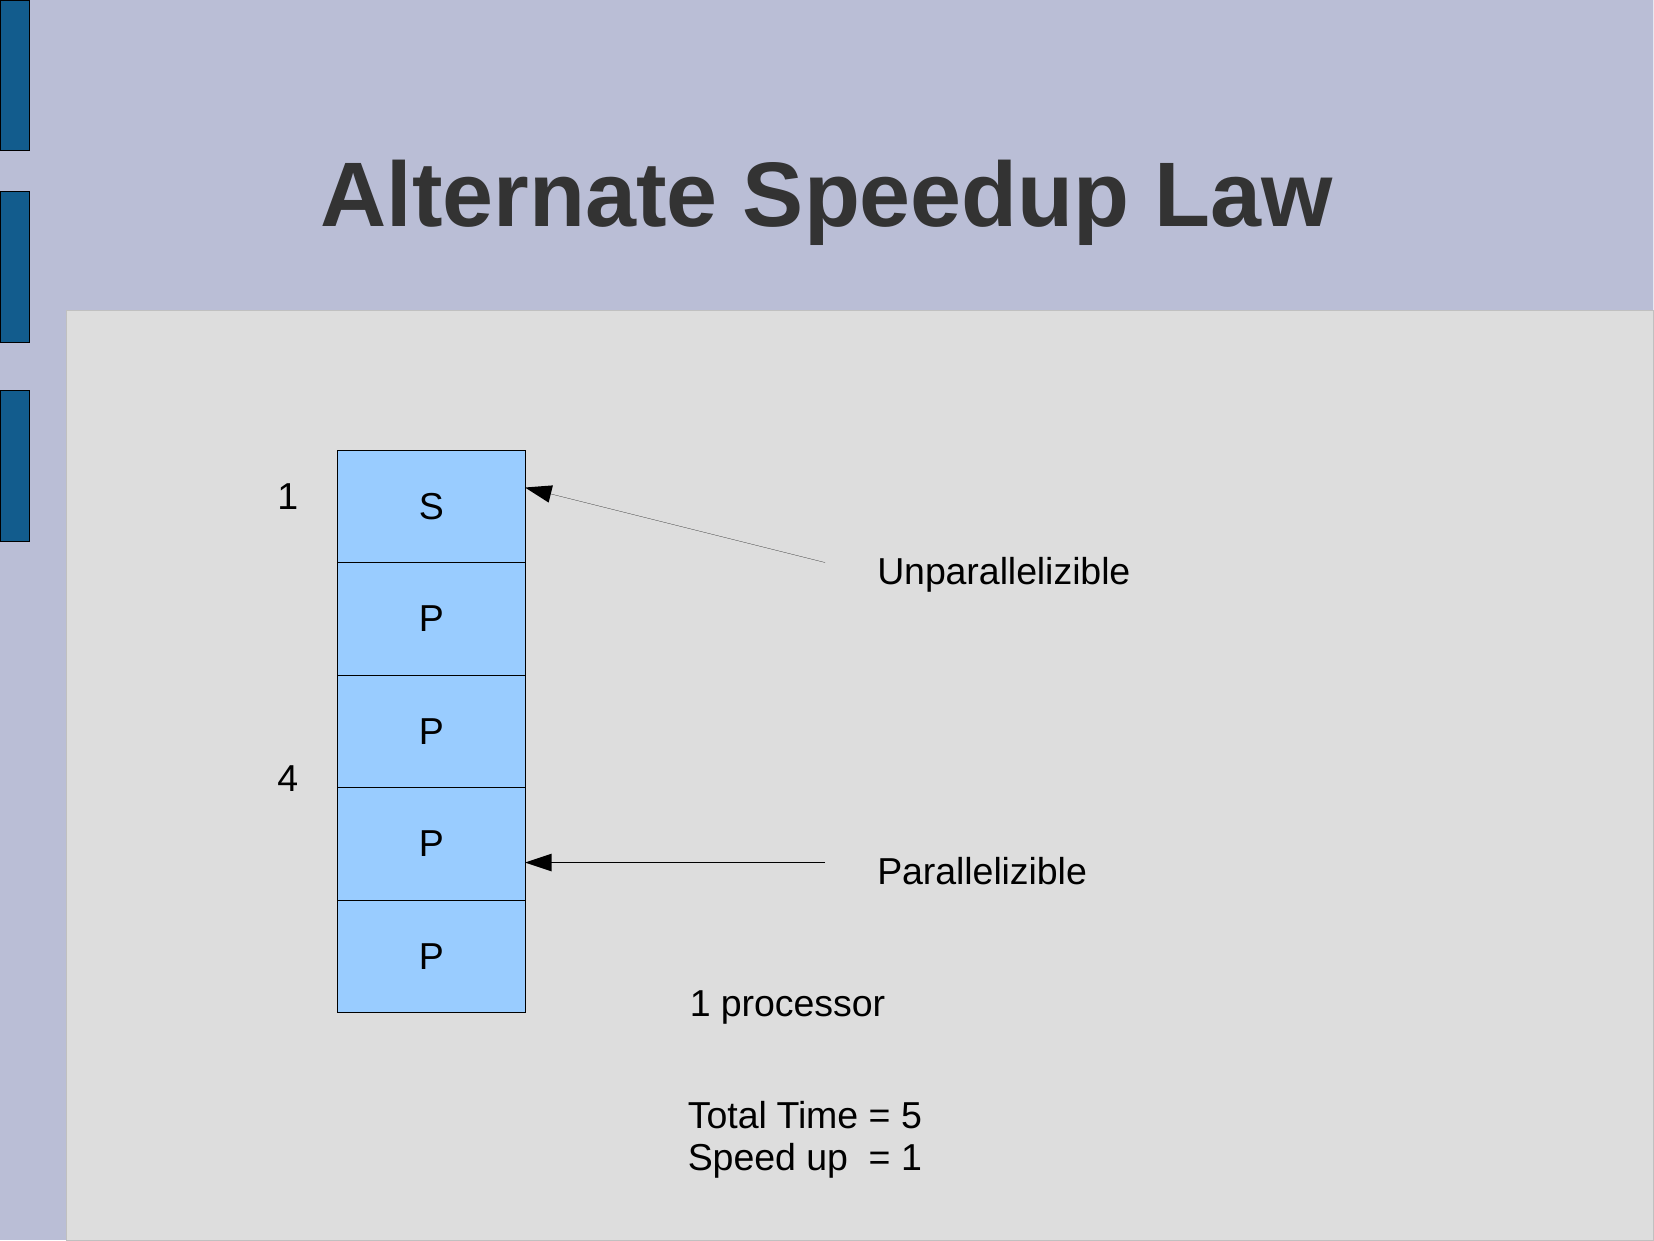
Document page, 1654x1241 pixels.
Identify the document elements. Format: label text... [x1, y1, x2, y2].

text_box Total Time = 5 Speed up = 1 [673, 1087, 938, 1187]
text_box 1 processor [675, 975, 901, 1032]
text_box P [337, 562, 526, 675]
title Alternate Speedup Law [121, 91, 1534, 299]
text_box Parallelizible [862, 843, 1102, 901]
text_box 1 [262, 468, 313, 526]
text_box P [337, 787, 526, 900]
text_box P [337, 675, 526, 787]
text_box 4 [262, 750, 313, 807]
text_box P [337, 900, 526, 1013]
text_box S [337, 450, 526, 562]
text_box Unparallelizible [862, 543, 1146, 601]
